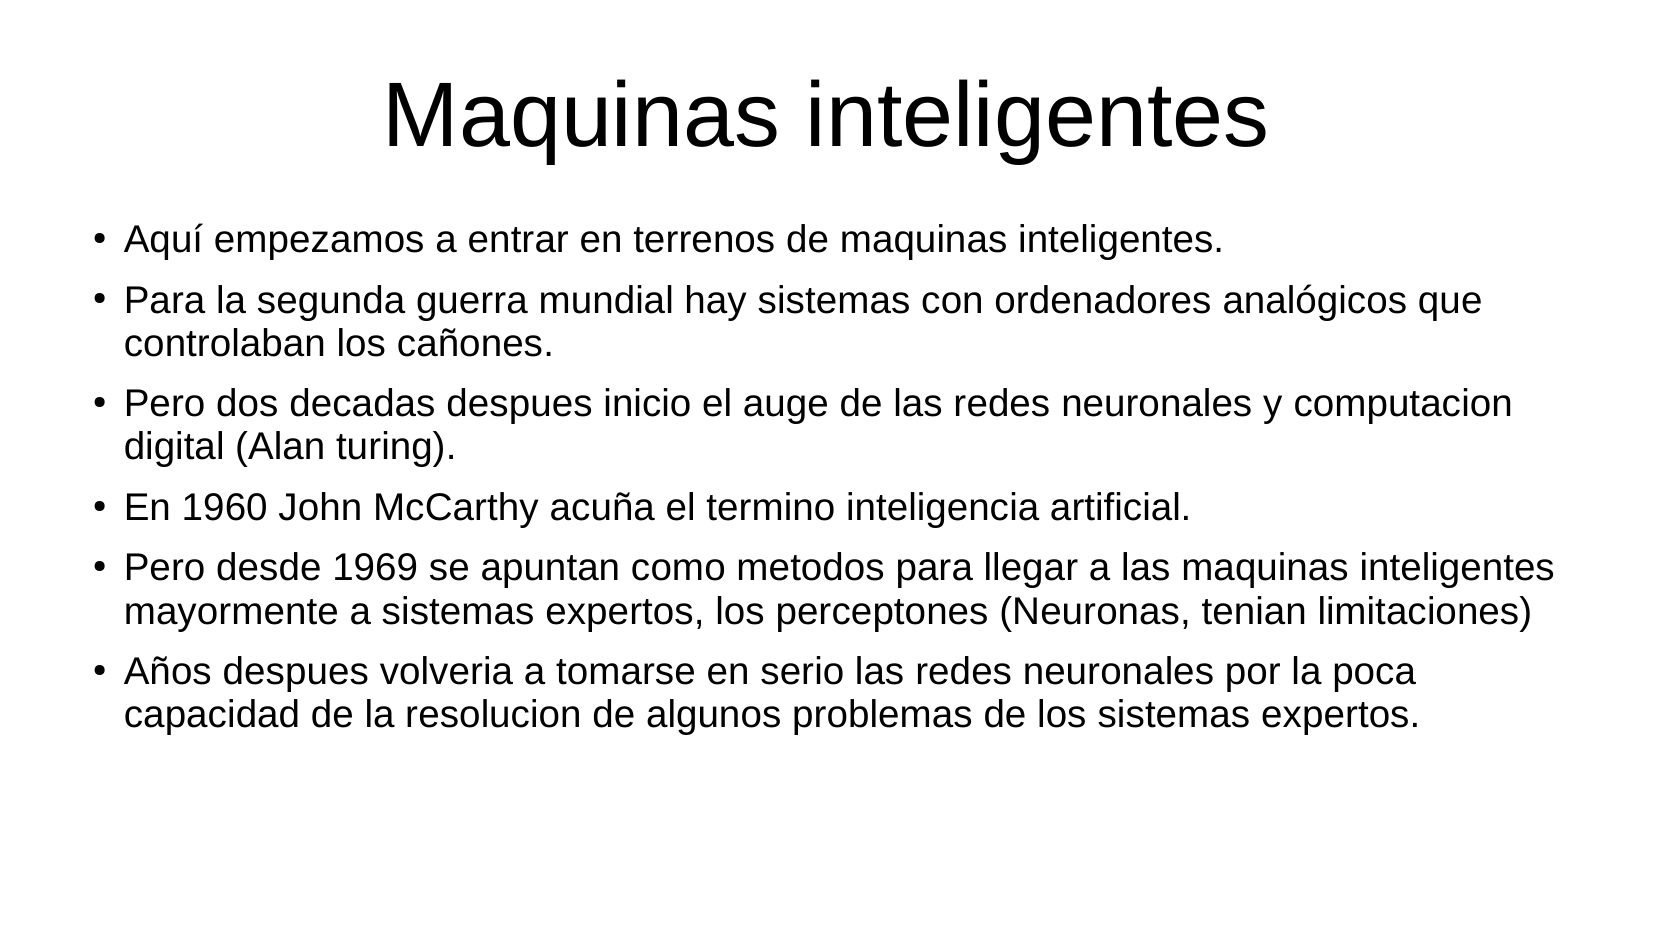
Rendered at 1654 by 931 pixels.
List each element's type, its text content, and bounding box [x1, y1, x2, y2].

title Maquinas inteligentes [82, 37, 1571, 193]
list Aquí empezamos a entrar en terrenos de maquinas inteligentes. Para la segunda guerra mundial hay sistemas con ordenadores analógicos que controlaban los cañones. Pero dos decadas despues inicio el auge de las redes neuronales y computacion digital (Alan turing). En 1960 John McCarthy acuña el termino inteligencia artificial. Pero desde 1969 se apuntan como metodos para llegar a las maquinas inteligentes mayormente a sistemas expertos, los perceptones (Neuronas, tenian limitaciones) Años despues volveria a tomarse en serio las redes neuronales por la poca capacidad de la resolucion de algunos problemas de los sistemas expertos. [82, 217, 1571, 758]
